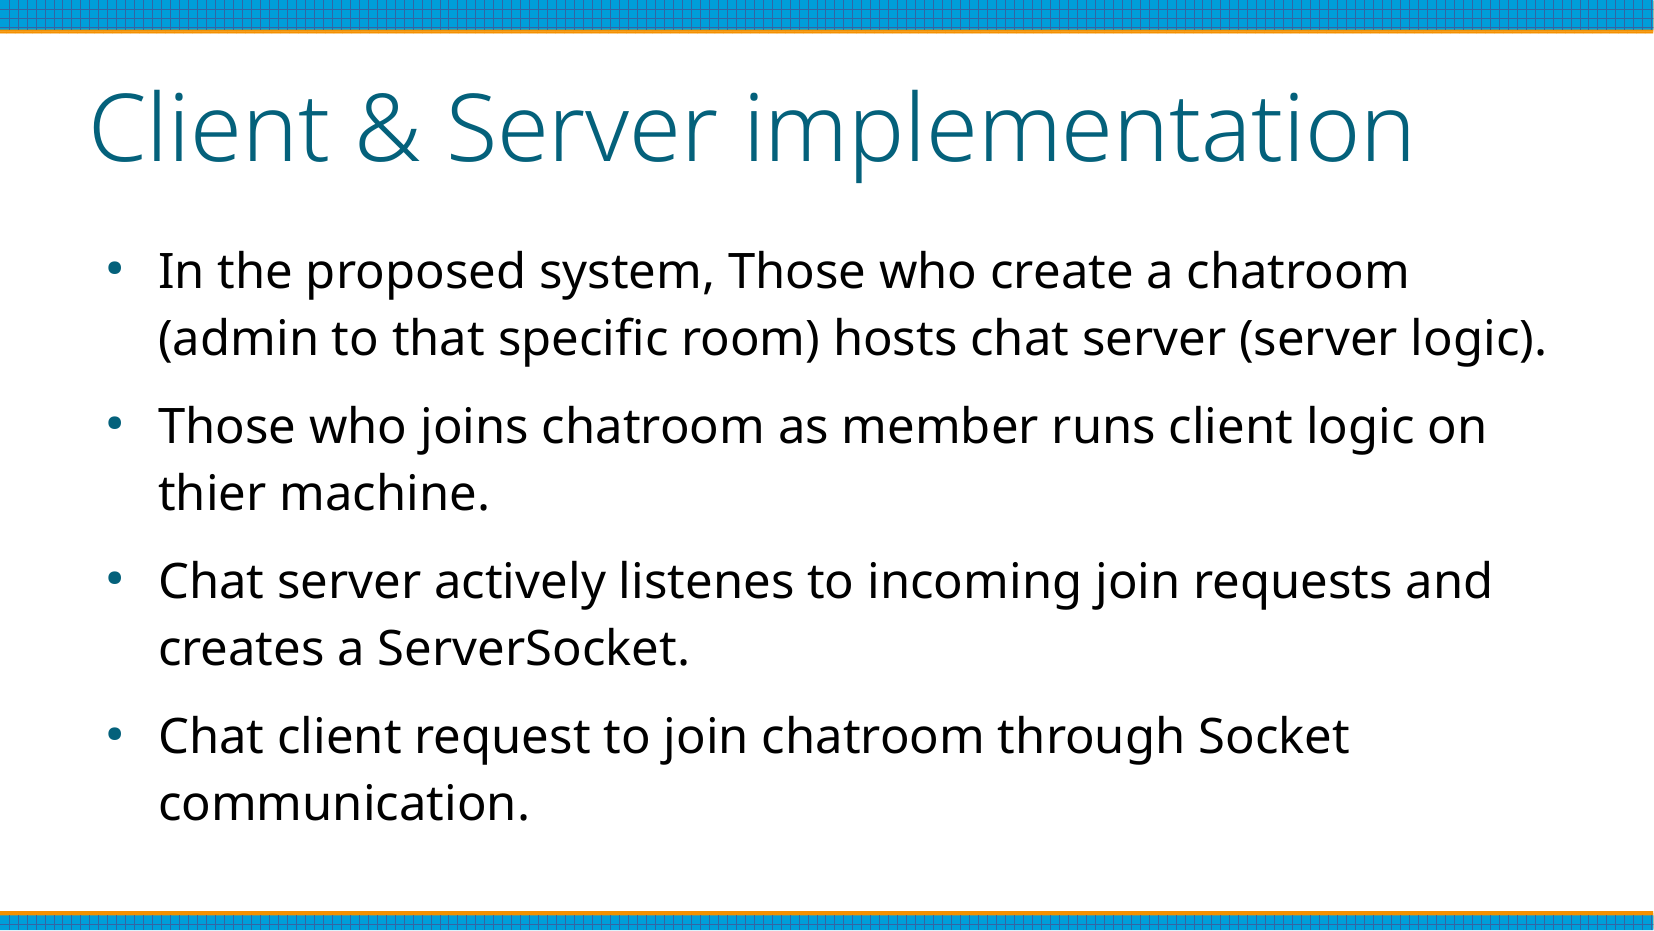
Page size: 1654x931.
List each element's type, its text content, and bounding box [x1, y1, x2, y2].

title Client & Server implementation [88, 44, 1565, 207]
list In the proposed system, Those who create a chatroom (admin to that specific room) hosts chat server (server logic). Those who joins chatroom as member runs client logic on thier machine. Chat server actively listenes to incoming join requests and creates a ServerSocket. Chat client request to join chatroom through Socket communication. [88, 236, 1565, 901]
